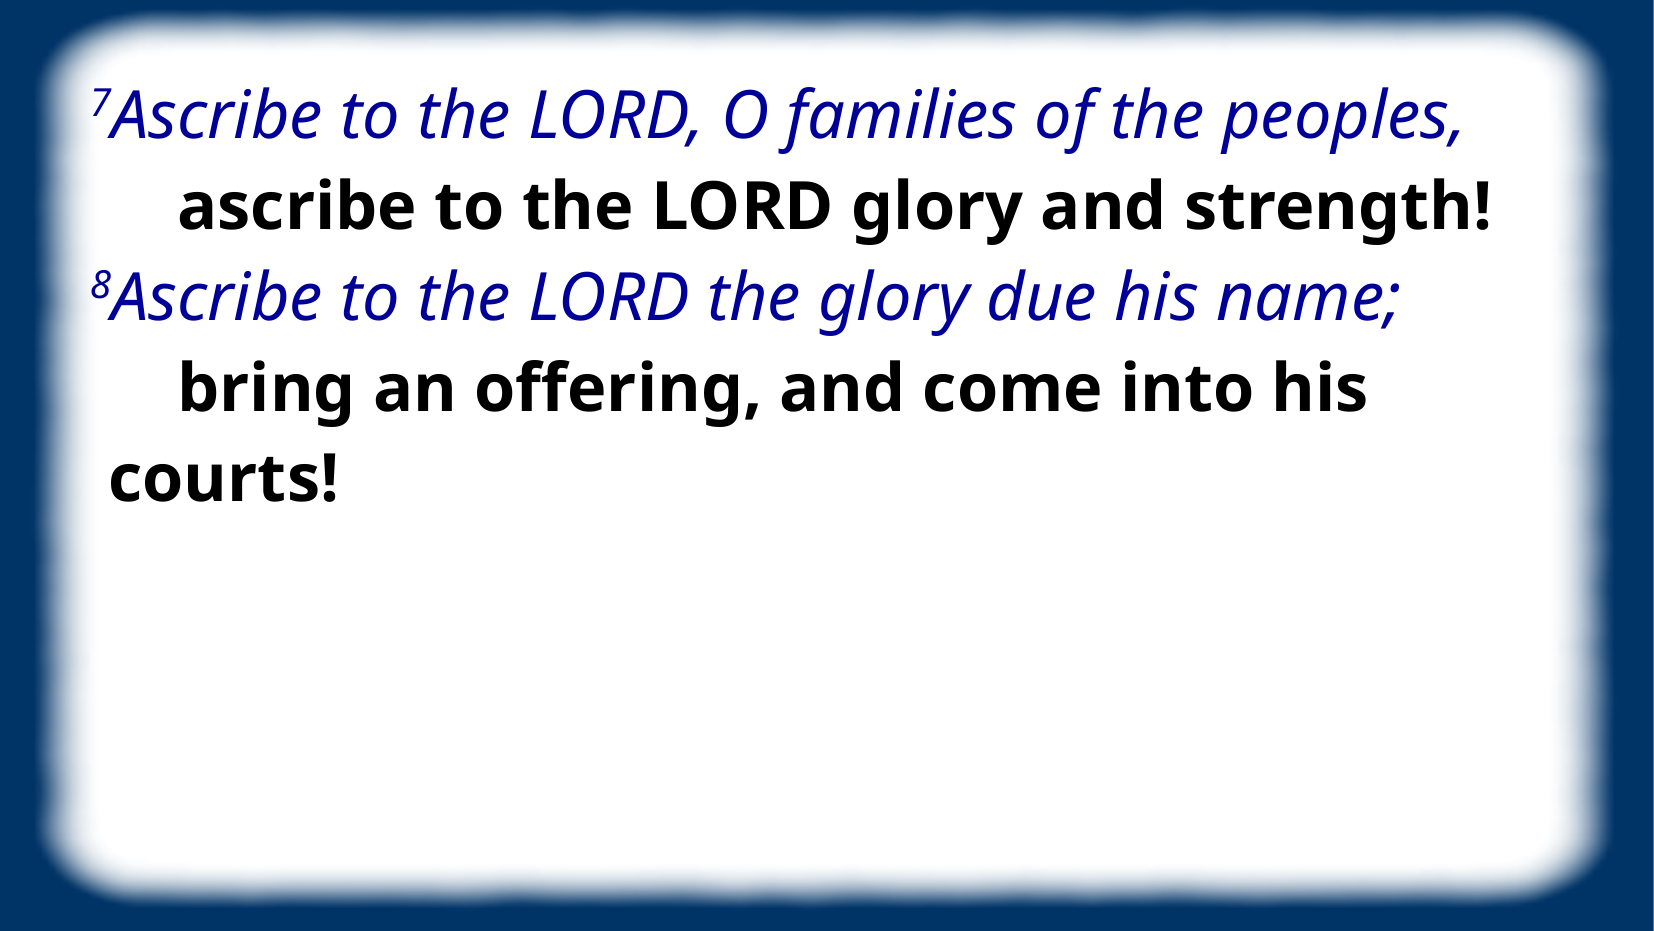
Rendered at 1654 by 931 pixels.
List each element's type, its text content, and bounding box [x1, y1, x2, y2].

text_box 7Ascribe to the LORD, O families of the peoples, ascribe to the LORD glory and strength! 8Ascribe to the LORD the glory due his name; bring an offering, and come into his courts! [75, 60, 1576, 432]
picture [0, 0, 1654, 931]
